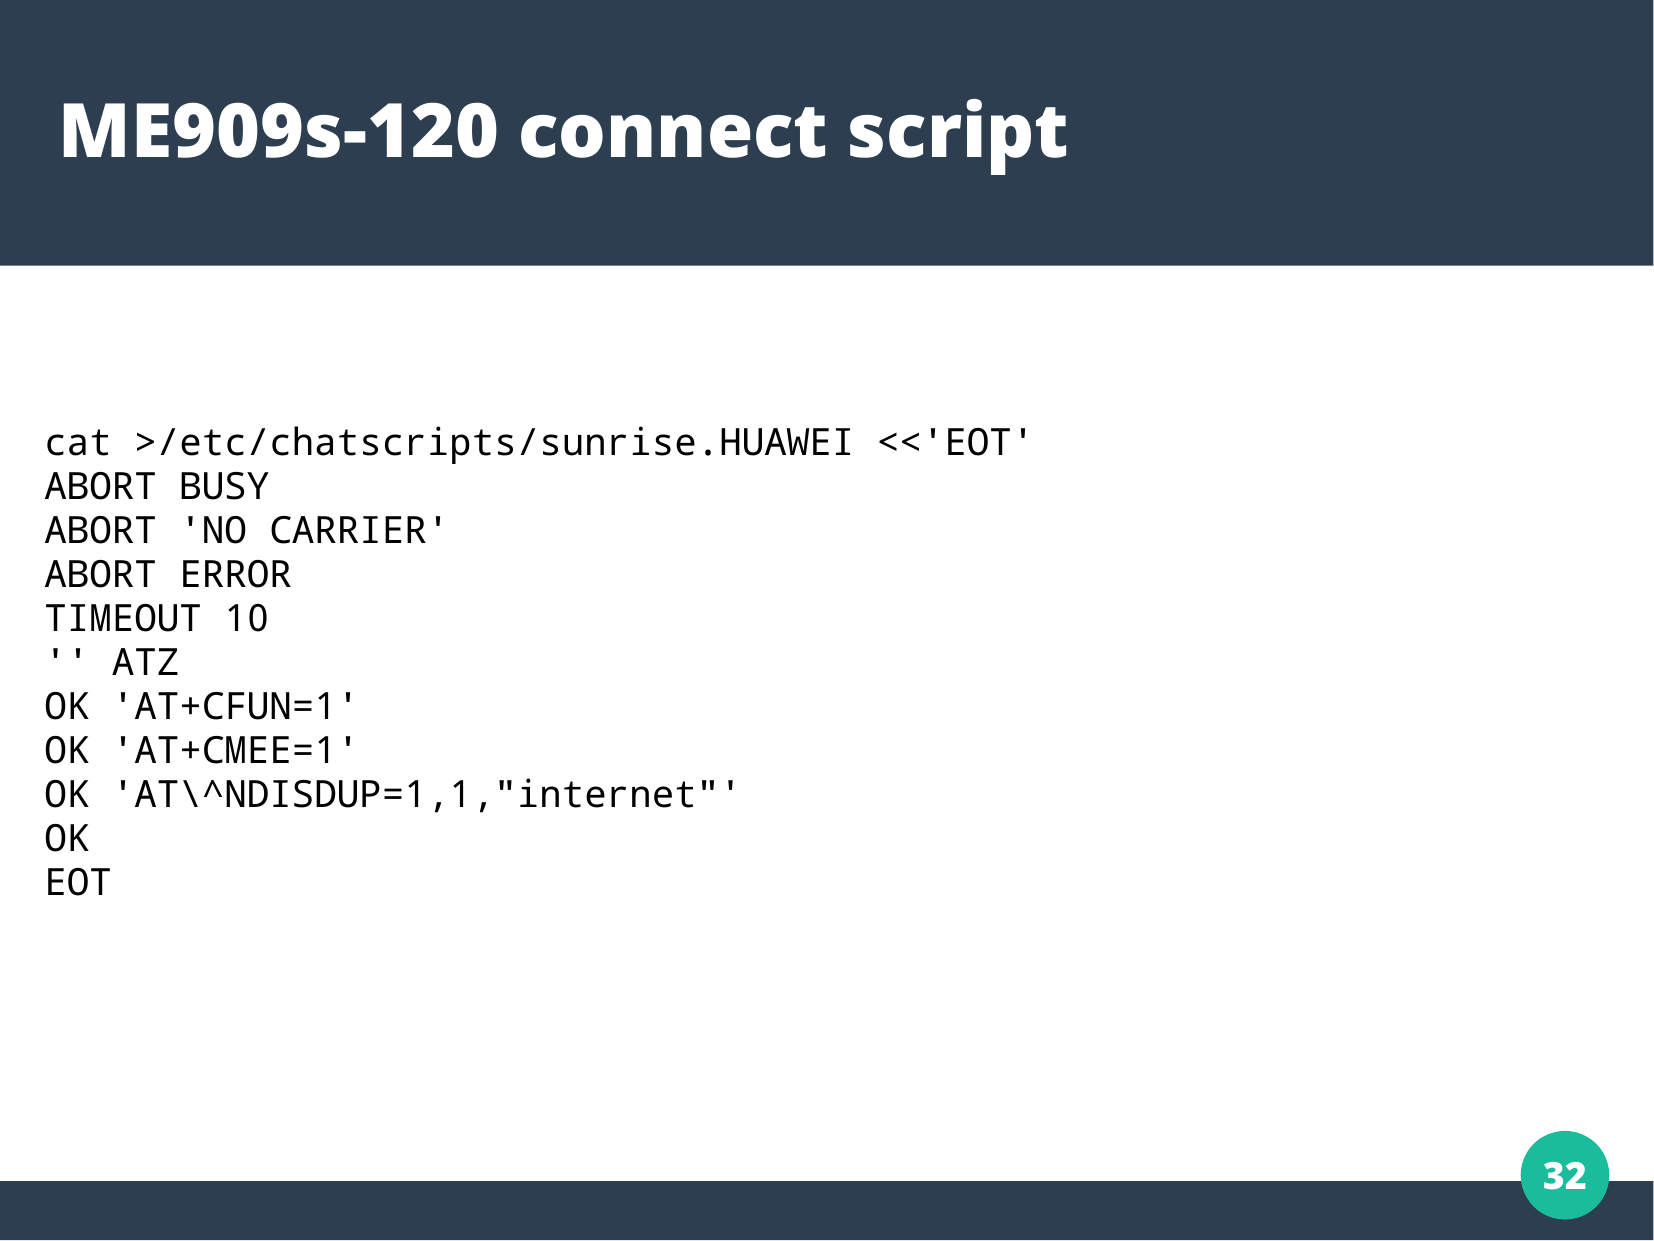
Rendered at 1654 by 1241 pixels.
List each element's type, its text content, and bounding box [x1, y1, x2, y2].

text_box cat >/etc/chatscripts/sunrise.HUAWEI <<'EOT' ABORT BUSY ABORT 'NO CARRIER' ABORT ERROR TIMEOUT 10 '' ATZ OK 'AT+CFUN=1' OK 'AT+CMEE=1' OK 'AT\^NDISDUP=1,1,"internet"' OK EOT [29, 413, 1625, 913]
title ME909s-120 connect script [59, 49, 1595, 207]
